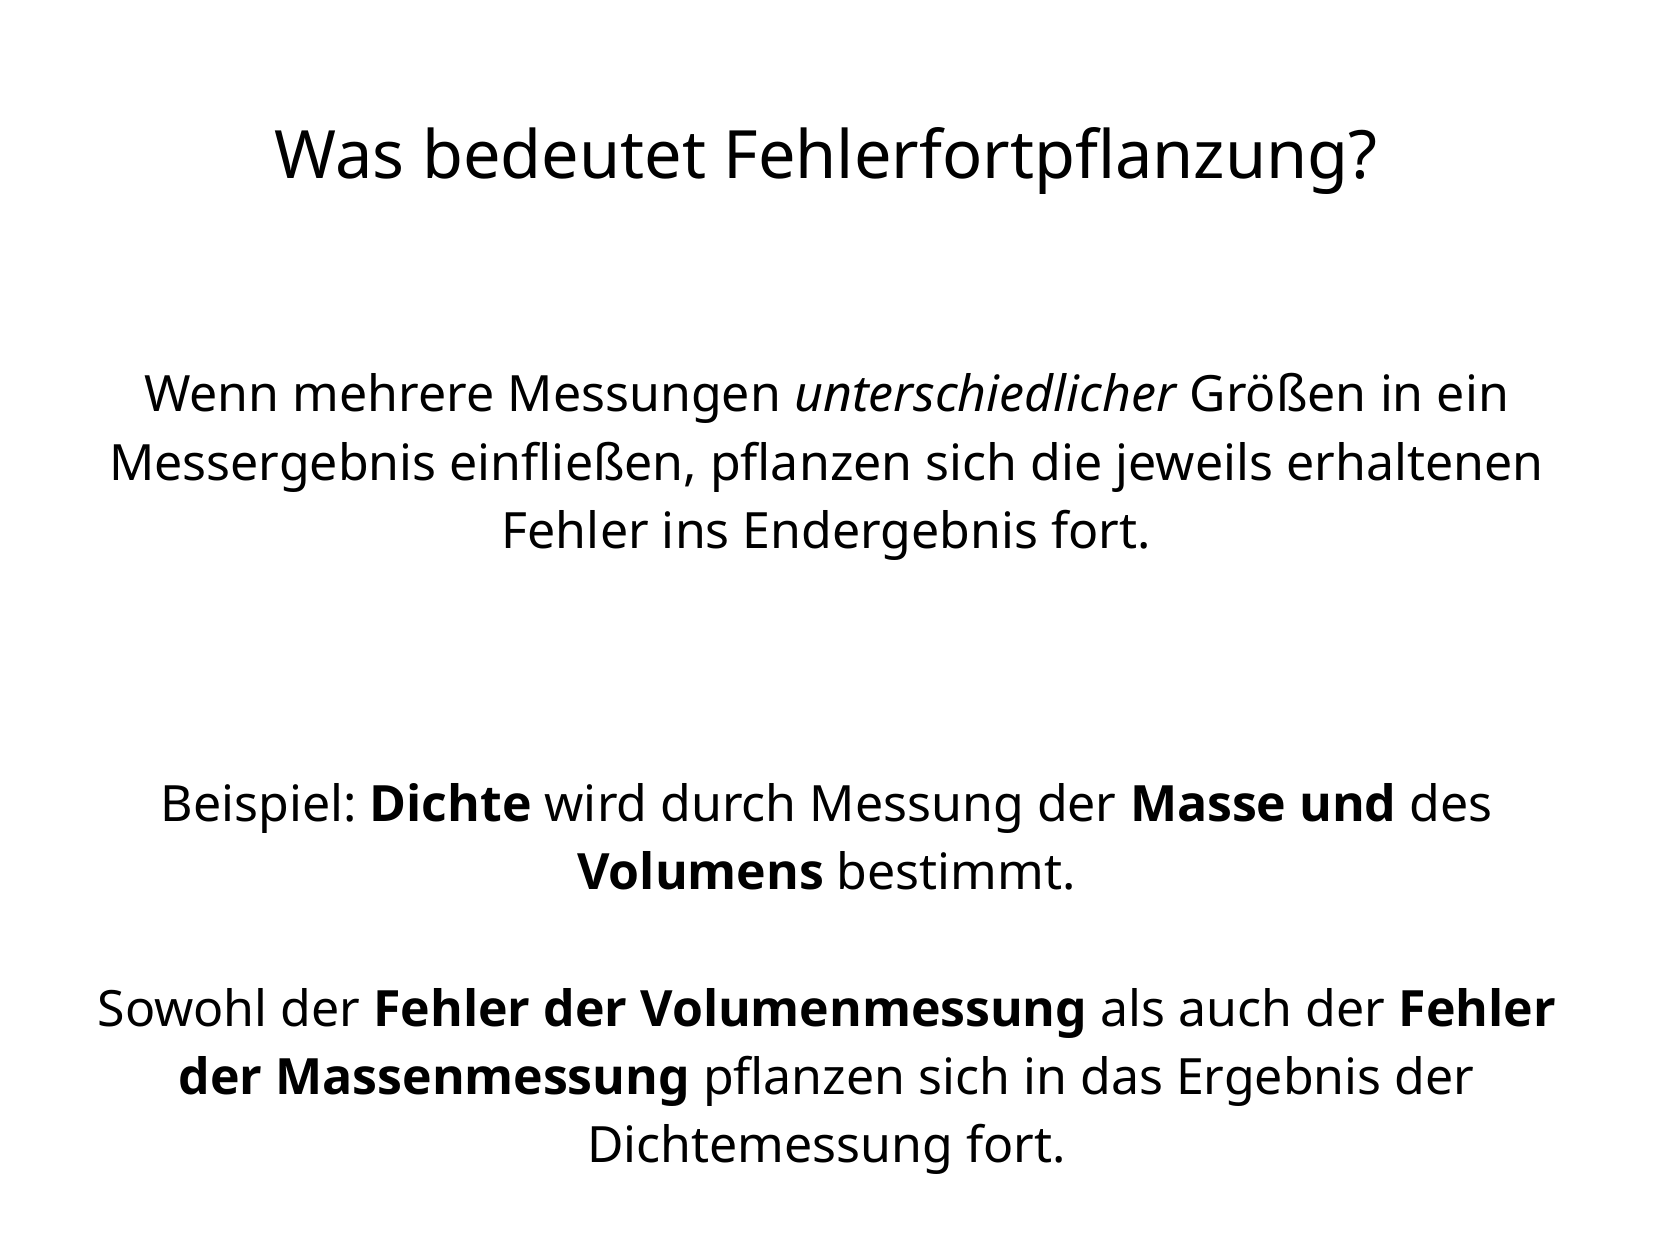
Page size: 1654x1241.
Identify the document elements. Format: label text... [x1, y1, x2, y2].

title Was bedeutet Fehlerfortpflanzung? [82, 49, 1571, 257]
subtitle Wenn mehrere Messungen unterschiedlicher Größen in ein Messergebnis einfließen, pflanzen sich die jeweils erhaltenen Fehler ins Endergebnis fort. Beispiel: Dichte wird durch Messung der Masse und des Volumens bestimmt. Sowohl der Fehler der Volumenmessung als auch der Fehler der Massenmessung pflanzen sich in das Ergebnis der Dichtemessung fort. [82, 370, 1571, 1166]
